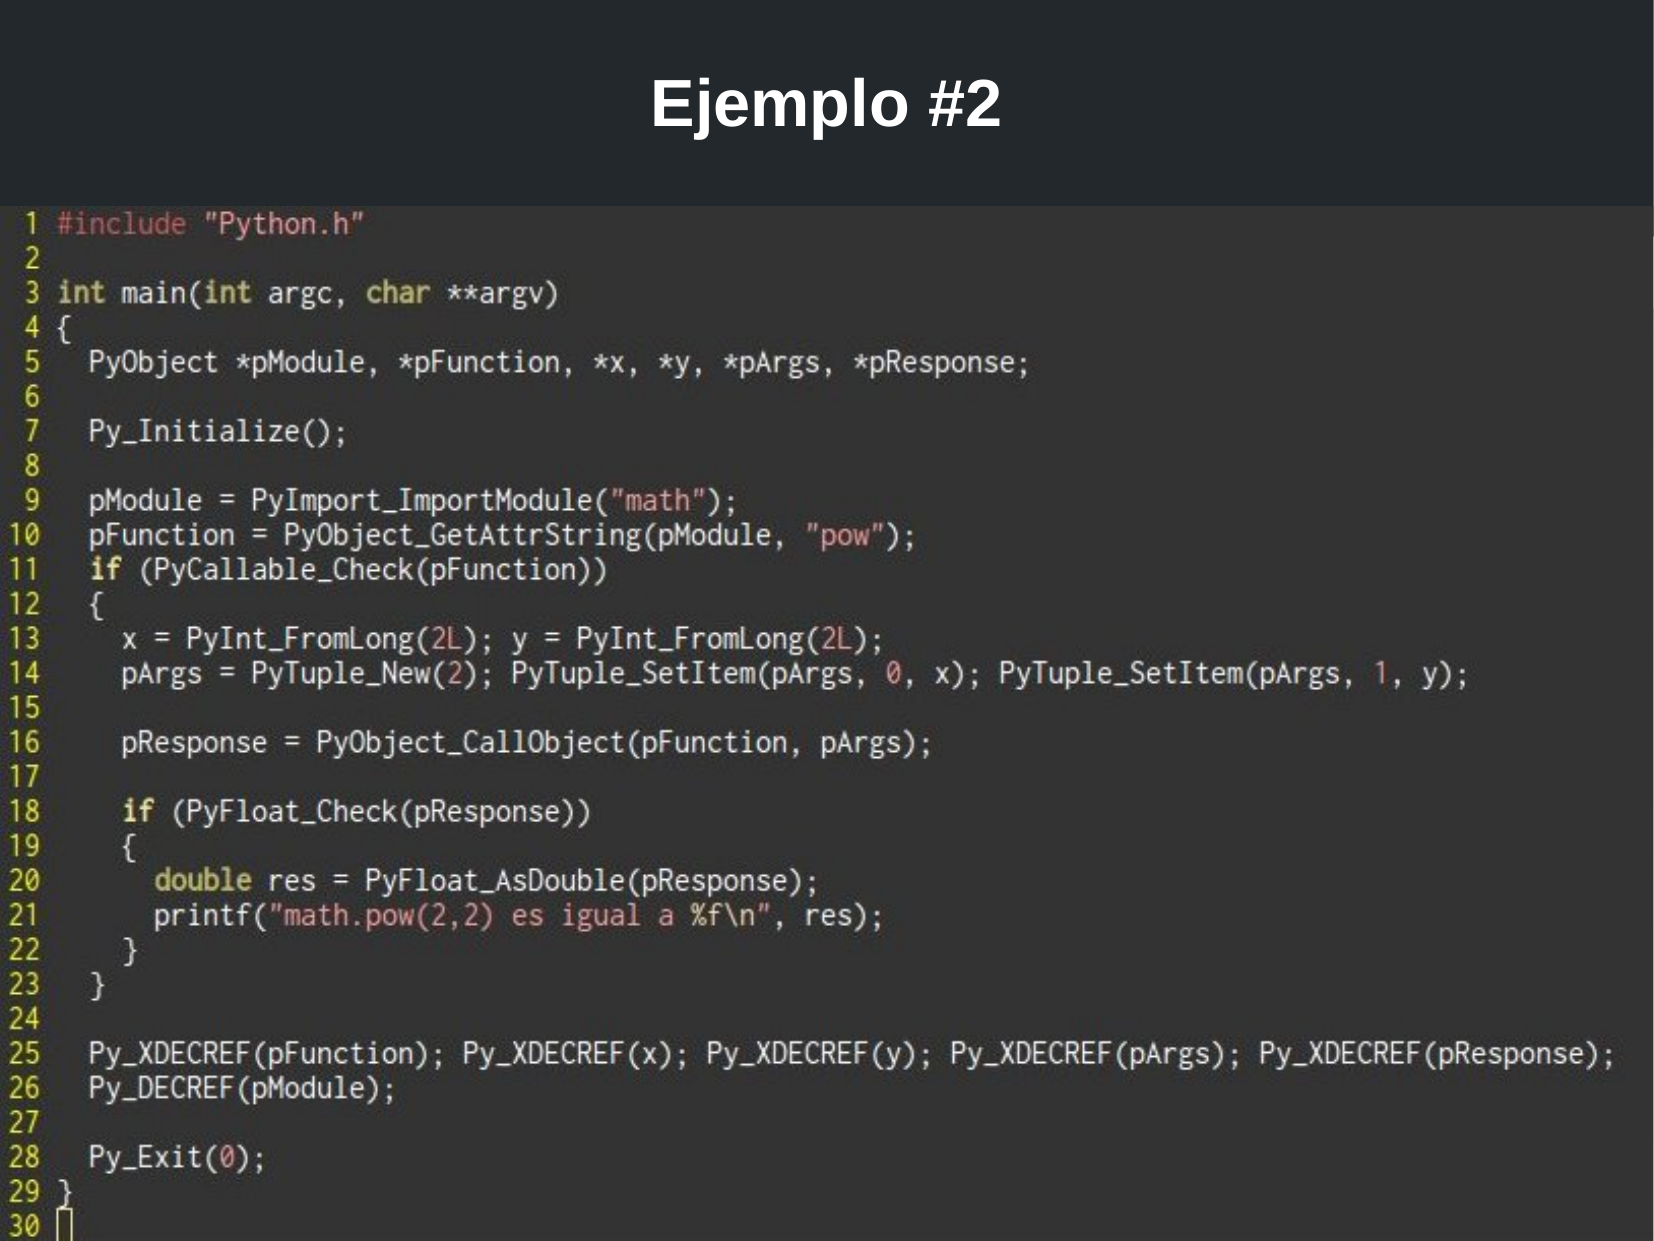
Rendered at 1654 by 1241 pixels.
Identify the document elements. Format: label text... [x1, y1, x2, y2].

picture [0, 206, 1654, 1241]
title Ejemplo #2 [0, 0, 1654, 206]
